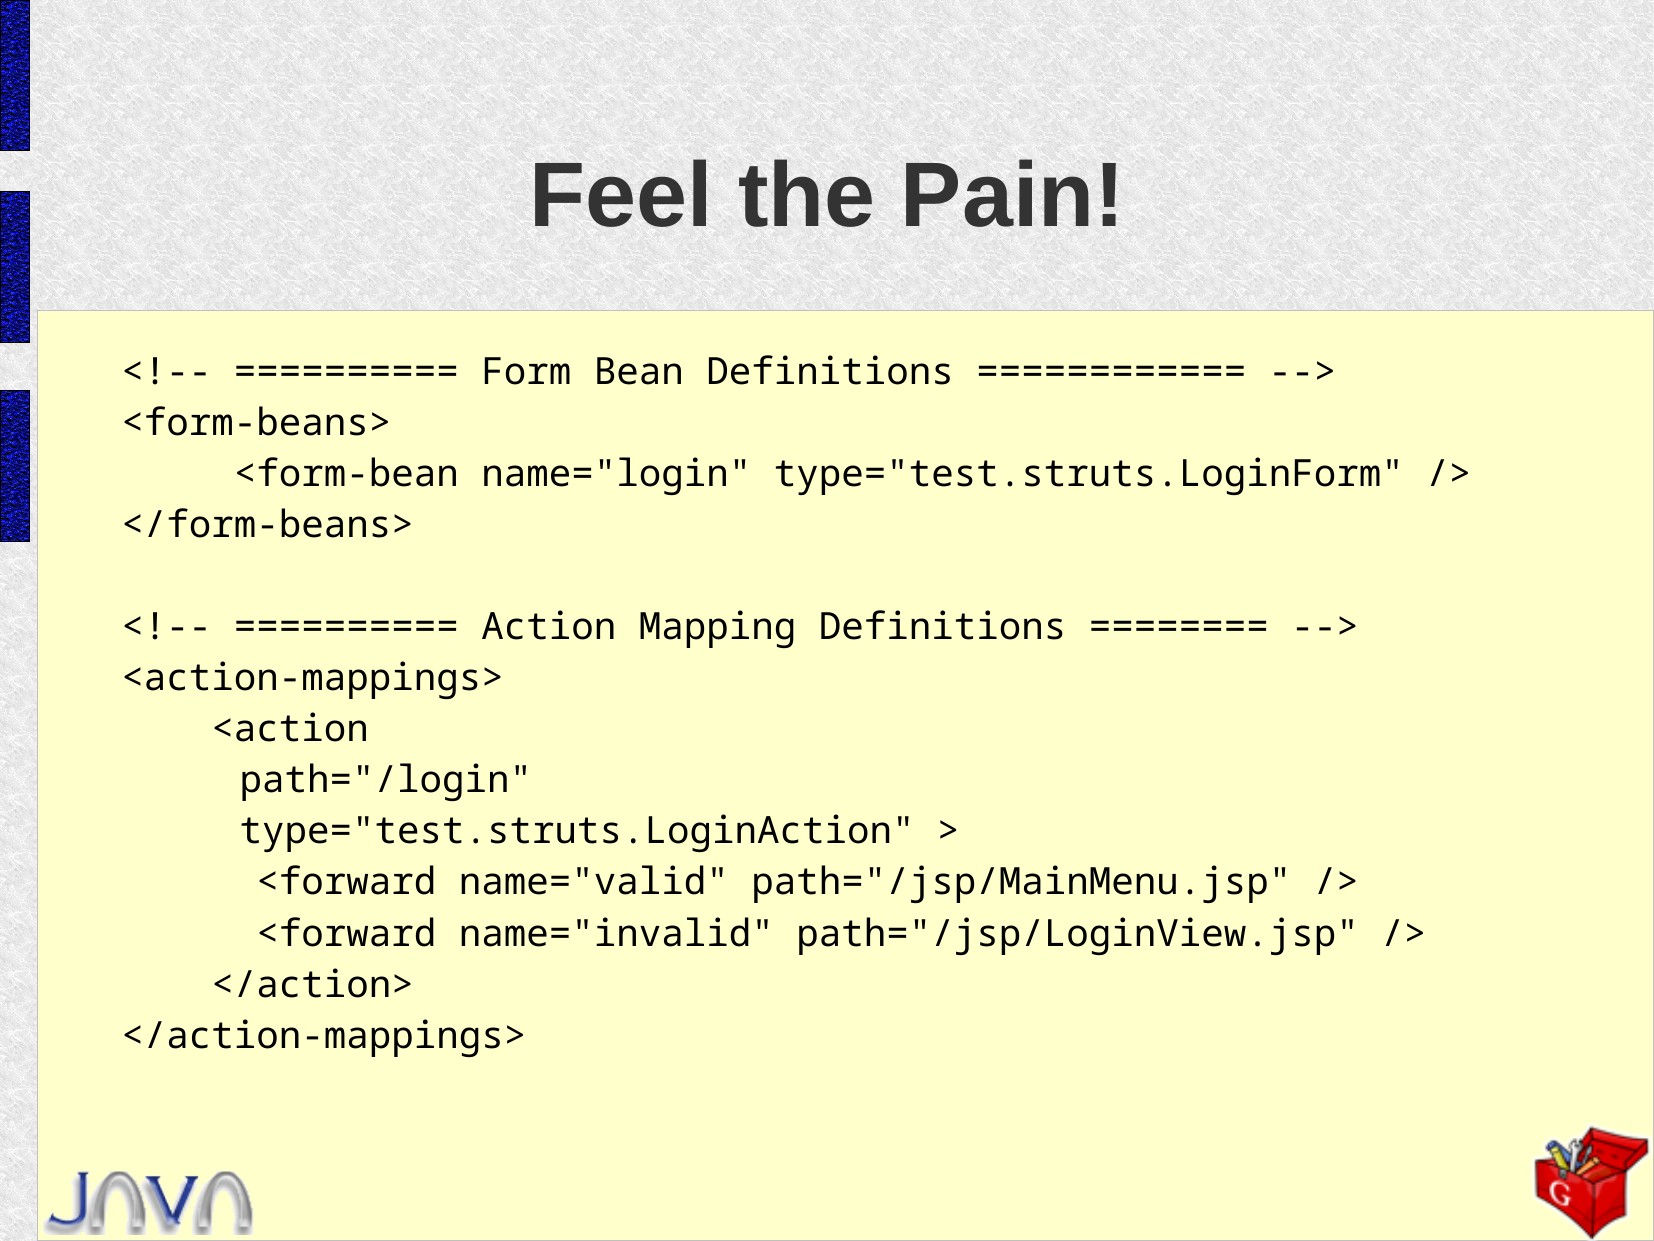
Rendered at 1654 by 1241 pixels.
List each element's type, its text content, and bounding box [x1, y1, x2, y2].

picture [1525, 1118, 1654, 1241]
picture [43, 1162, 263, 1235]
picture [1, 391, 29, 541]
picture [1, 192, 29, 342]
picture [0, 0, 1654, 1241]
title Feel the Pain! [121, 91, 1534, 299]
list <!-- ========== Form Bean Definitions ============ --> <form-beans> <form-bean name="login" type="test.struts.LoginForm" /> </form-beans> <!-- ========== Action Mapping Definitions ======== --> <action-mappings> <action path="/login" type="test.struts.LoginAction" > <forward name="valid" path="/jsp/MainMenu.jsp" /> <forward name="invalid" path="/jsp/LoginView.jsp" /> </action> </action-mappings> [121, 344, 1534, 1127]
picture [1, 1, 29, 150]
